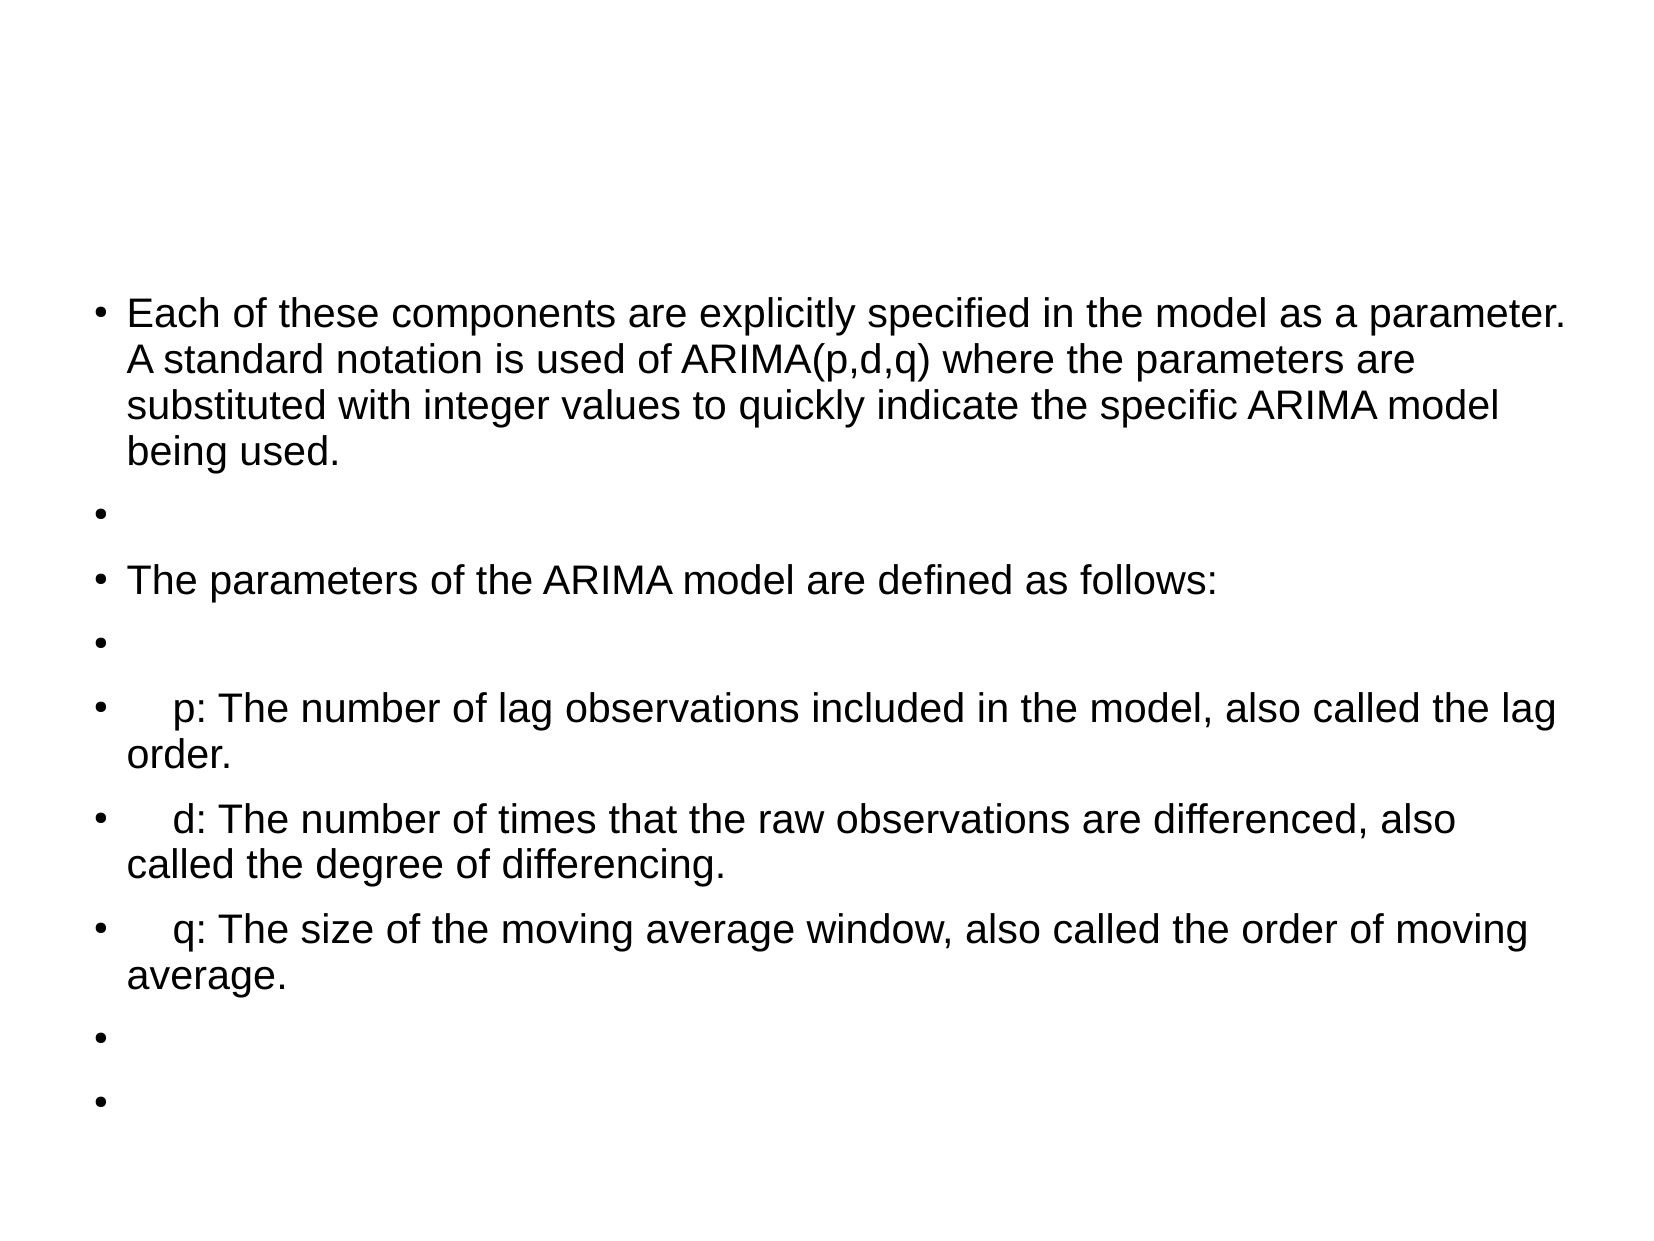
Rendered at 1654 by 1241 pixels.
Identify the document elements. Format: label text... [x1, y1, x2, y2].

list Each of these components are explicitly specified in the model as a parameter. A standard notation is used of ARIMA(p,d,q) where the parameters are substituted with integer values to quickly indicate the specific ARIMA model being used. The parameters of the ARIMA model are defined as follows: p: The number of lag observations included in the model, also called the lag order. d: The number of times that the raw observations are differenced, also called the degree of differencing. q: The size of the moving average window, also called the order of moving average. [82, 290, 1571, 1010]
